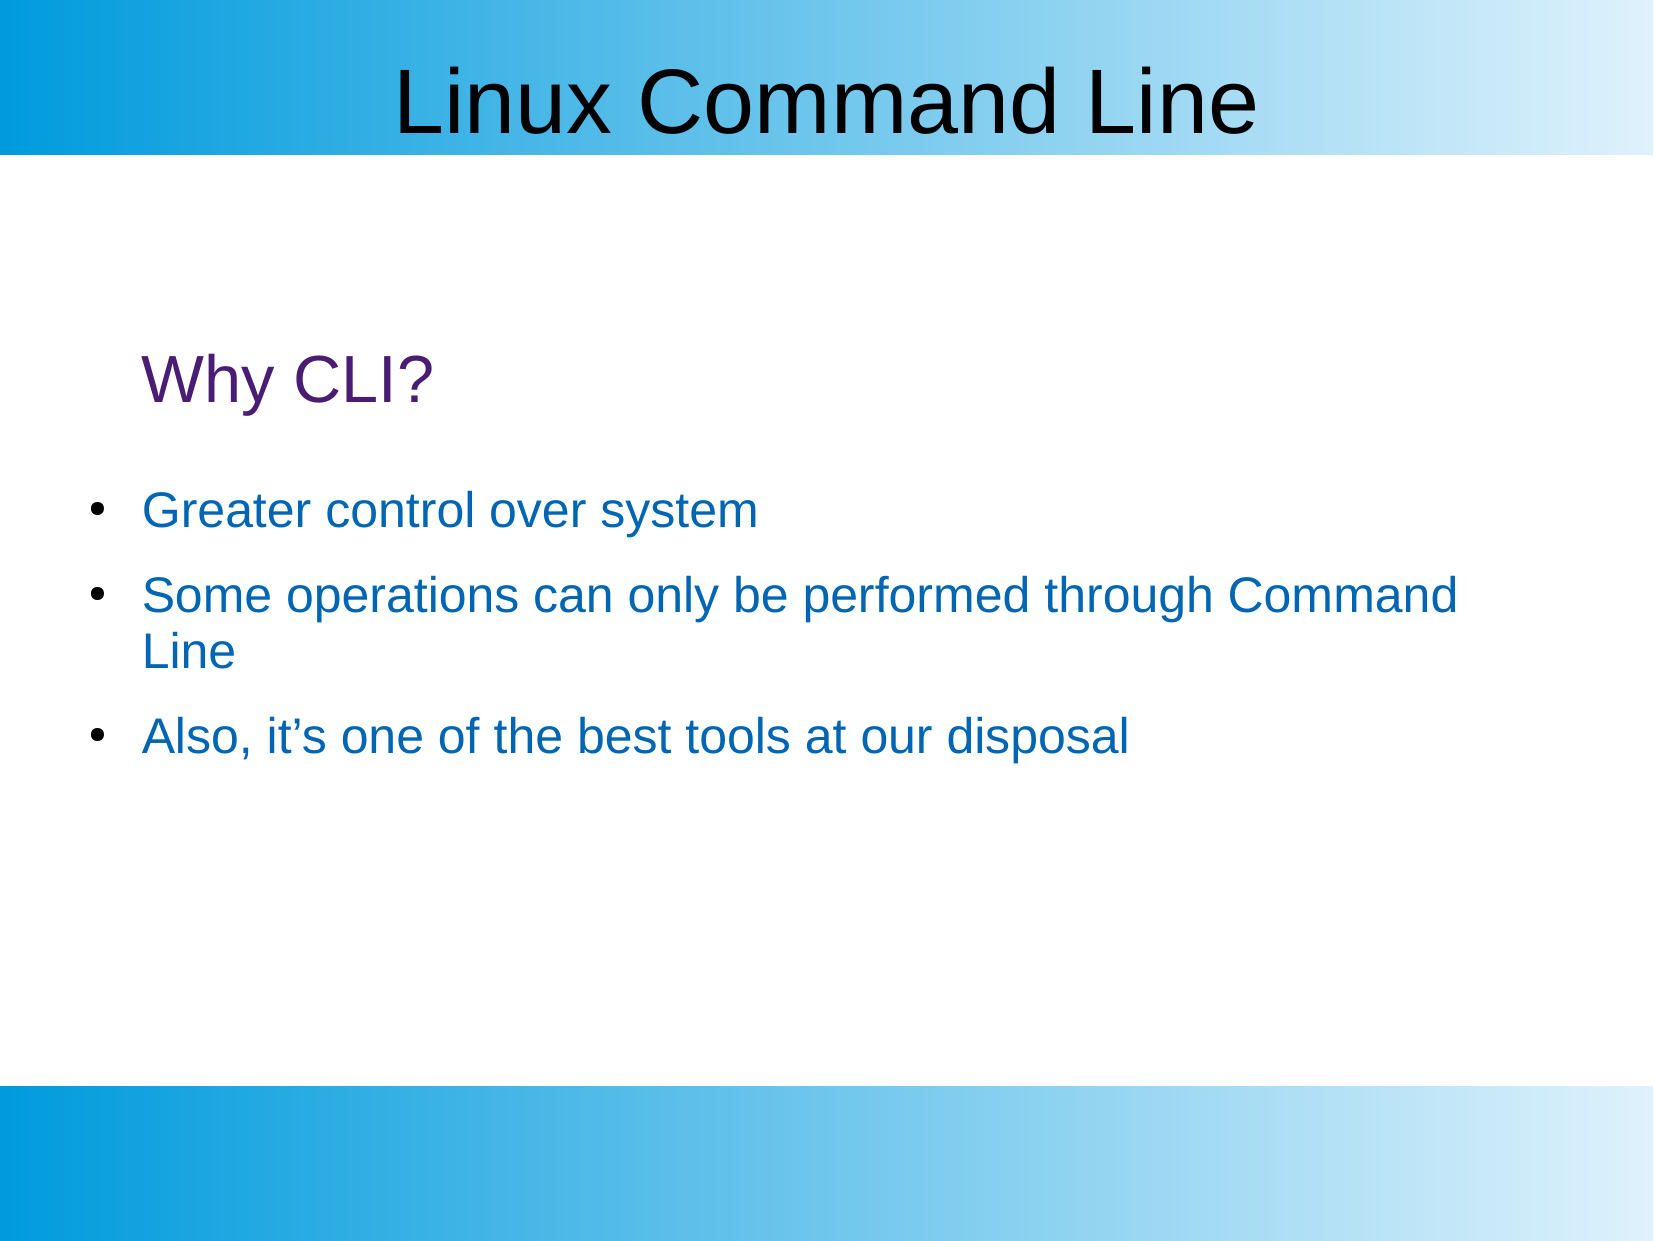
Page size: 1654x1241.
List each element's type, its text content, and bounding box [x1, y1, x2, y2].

list Why CLI? Greater control over system Some operations can only be performed through Command Line Also, it’s one of the best tools at our disposal [70, 342, 1560, 1104]
title Linux Command Line [82, 49, 1571, 155]
